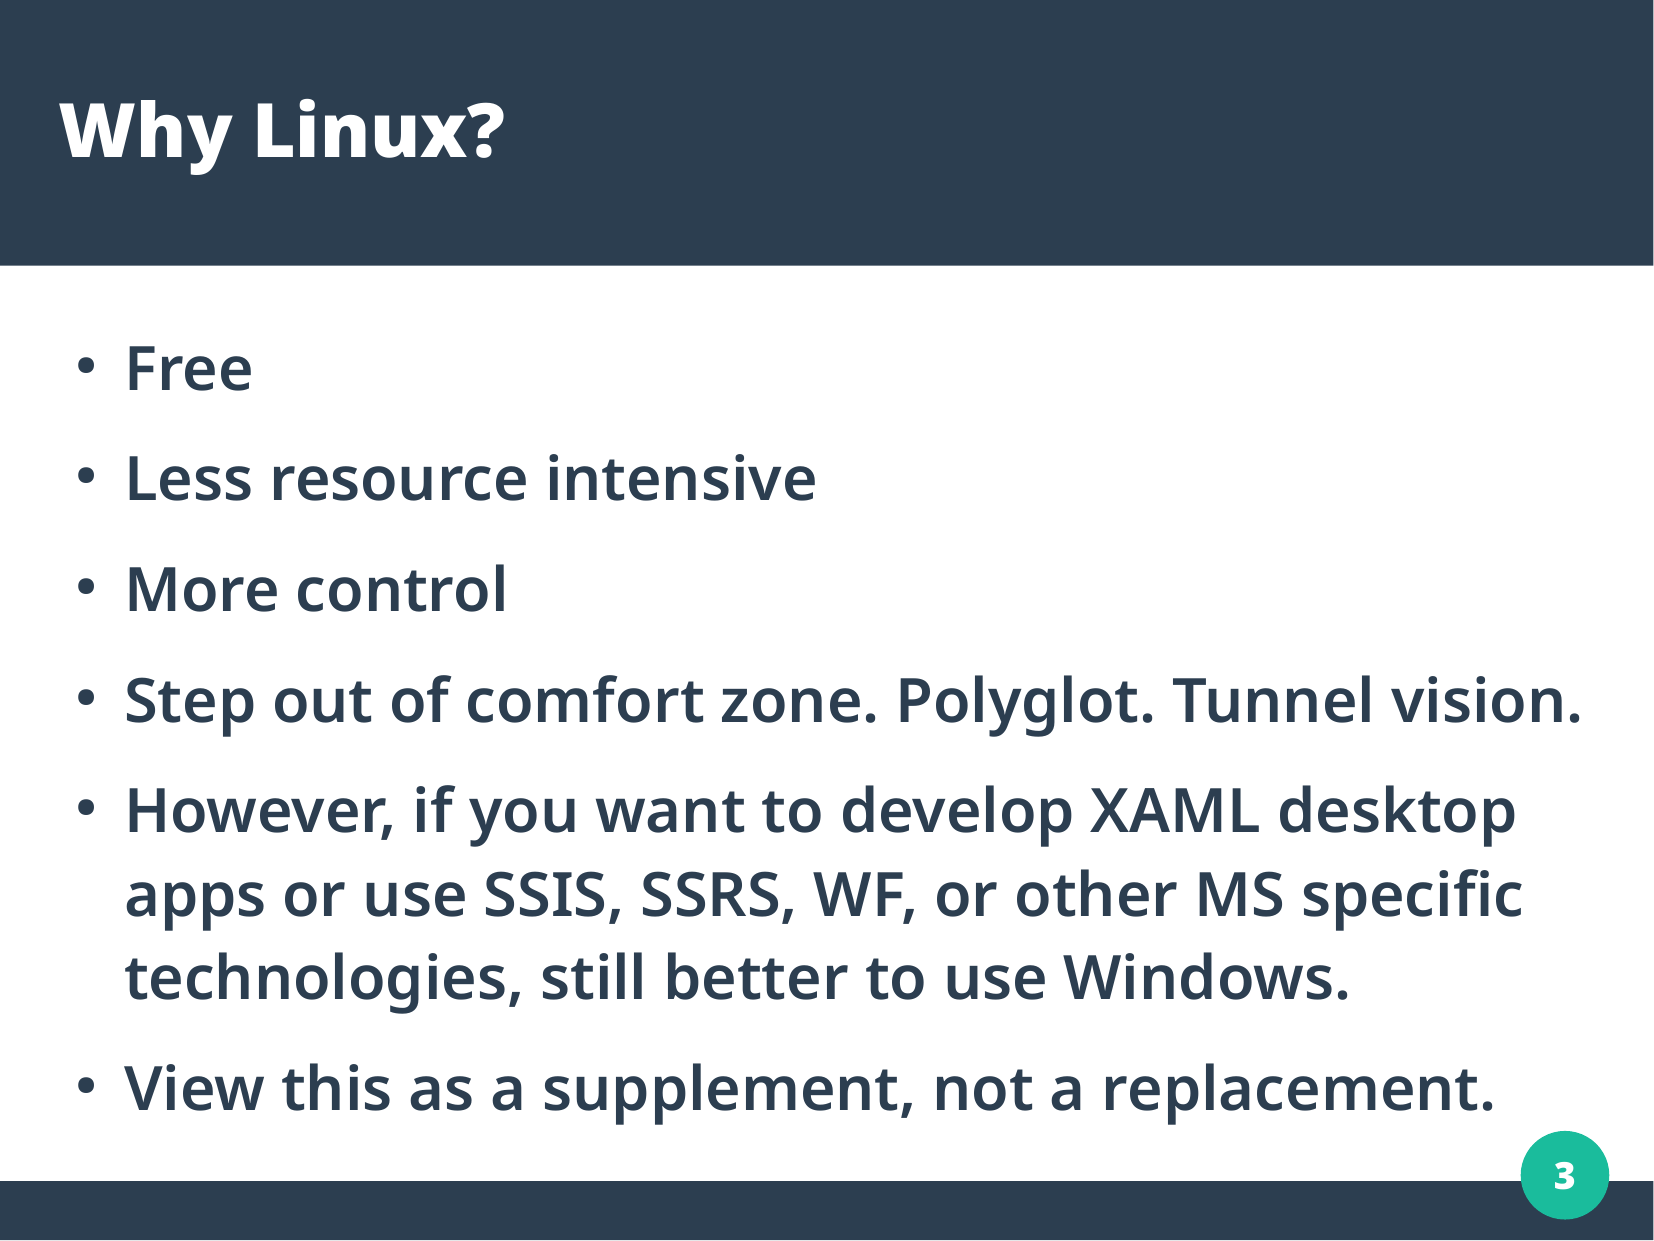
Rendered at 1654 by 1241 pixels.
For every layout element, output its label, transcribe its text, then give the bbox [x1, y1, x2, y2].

list Free Less resource intensive More control Step out of comfort zone. Polyglot. Tunnel vision. However, if you want to develop XAML desktop apps or use SSIS, SSRS, WF, or other MS specific technologies, still better to use Windows. View this as a supplement, not a replacement. [59, 324, 1595, 1152]
title Why Linux? [59, 49, 1595, 207]
